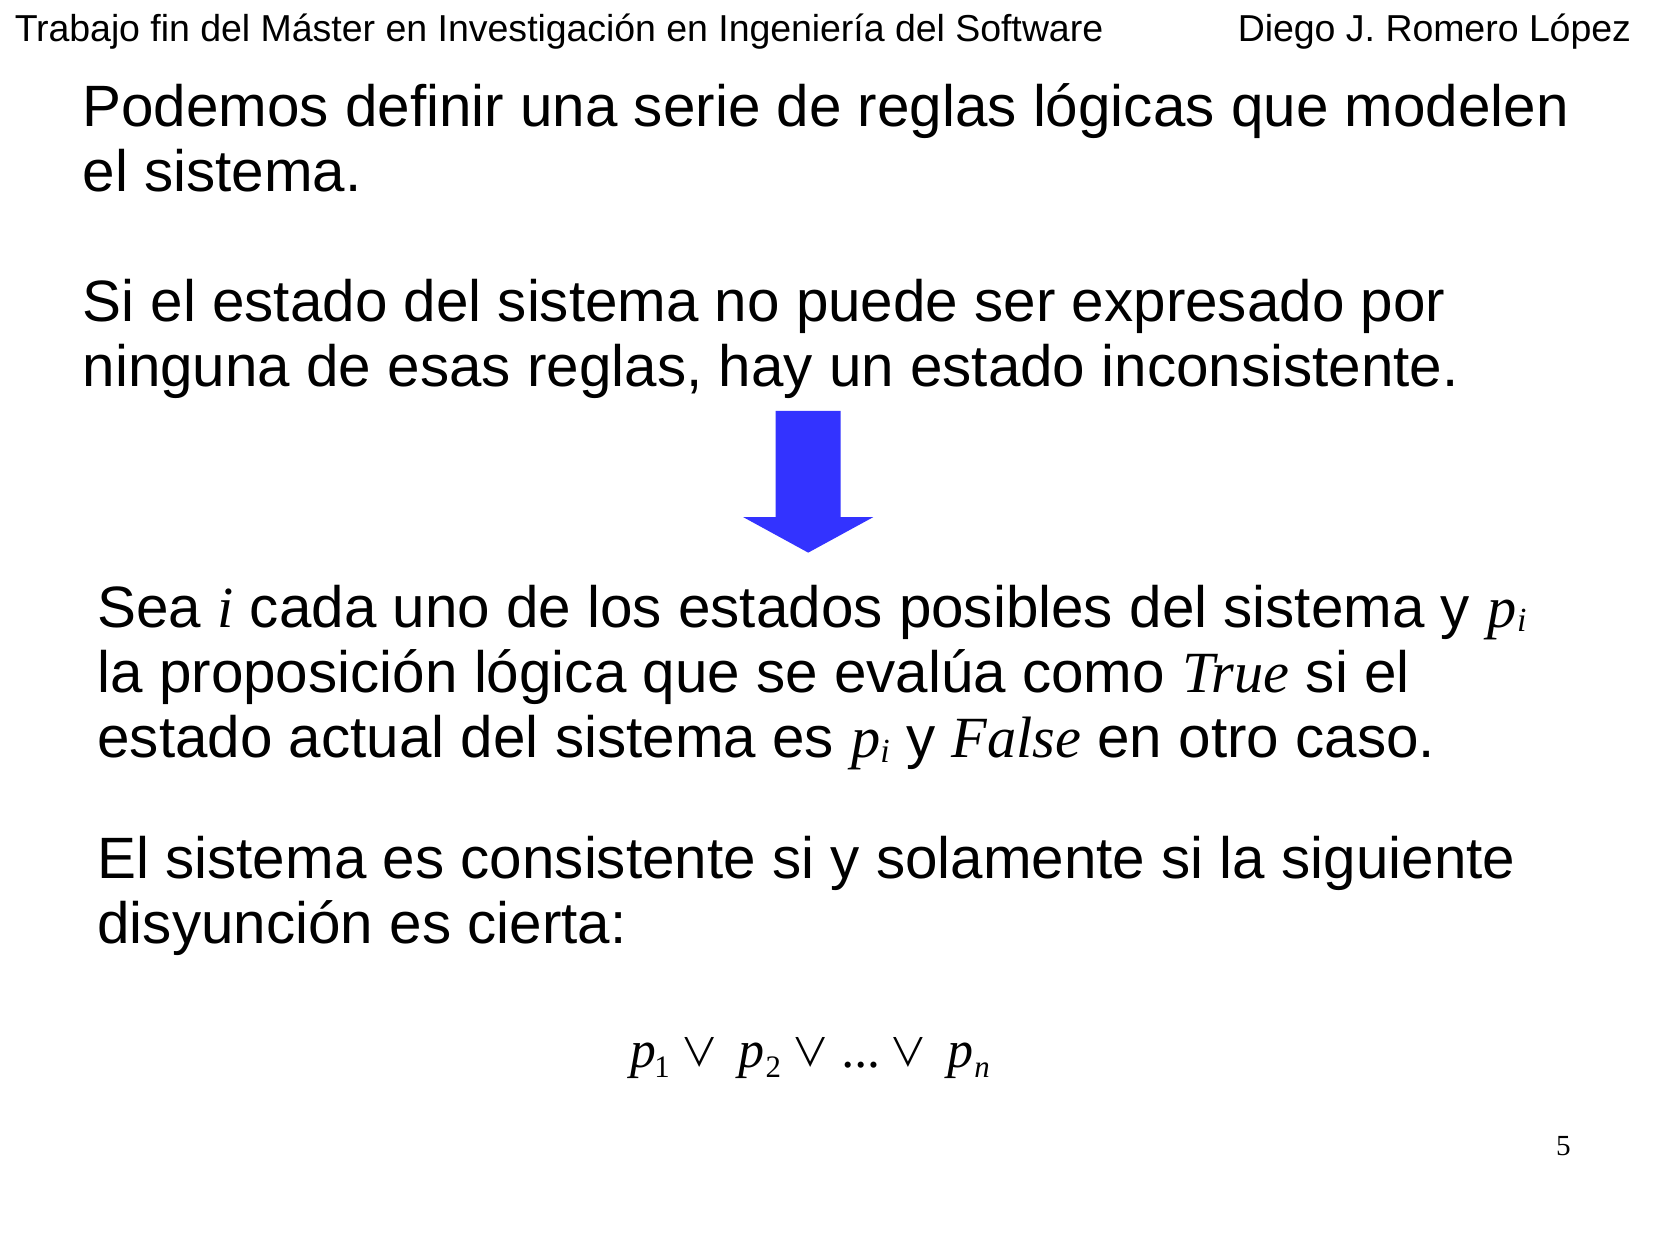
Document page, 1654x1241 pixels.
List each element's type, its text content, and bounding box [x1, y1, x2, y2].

text_box Podemos definir una serie de reglas lógicas que modelen el sistema. Si el estado del sistema no puede ser expresado por ninguna de esas reglas, hay un estado inconsistente. [82, 59, 1571, 414]
chart [608, 1020, 1002, 1086]
text_box [743, 410, 874, 553]
text_box Sea i cada uno de los estados posibles del sistema y pi la proposición lógica que se evalúa como True si el estado actual del sistema es pi y False en otro caso. El sistema es consistente si y solamente si la siguiente disyunción es cierta: [82, 566, 1583, 1006]
